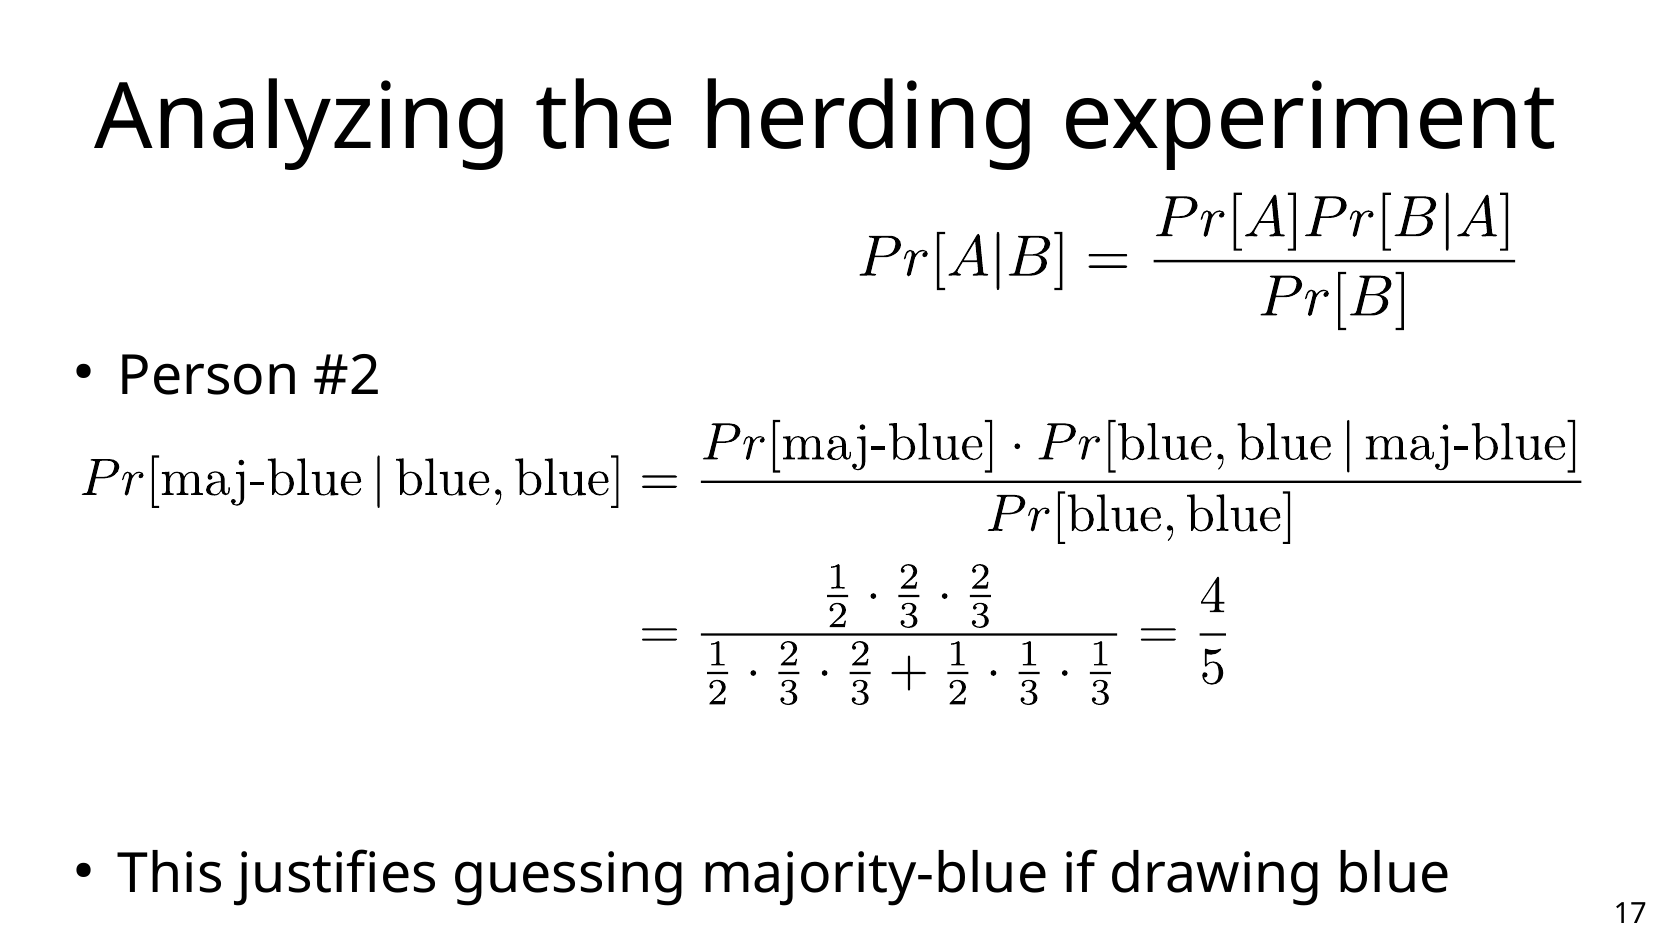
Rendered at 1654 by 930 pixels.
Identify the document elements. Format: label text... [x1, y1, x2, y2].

text_box [79, 419, 1582, 706]
list Person #2 This justifies guessing majority-blue if drawing blue [58, 335, 1582, 910]
text_box [856, 192, 1516, 331]
title Analyzing the herding experiment [82, 1, 1571, 225]
